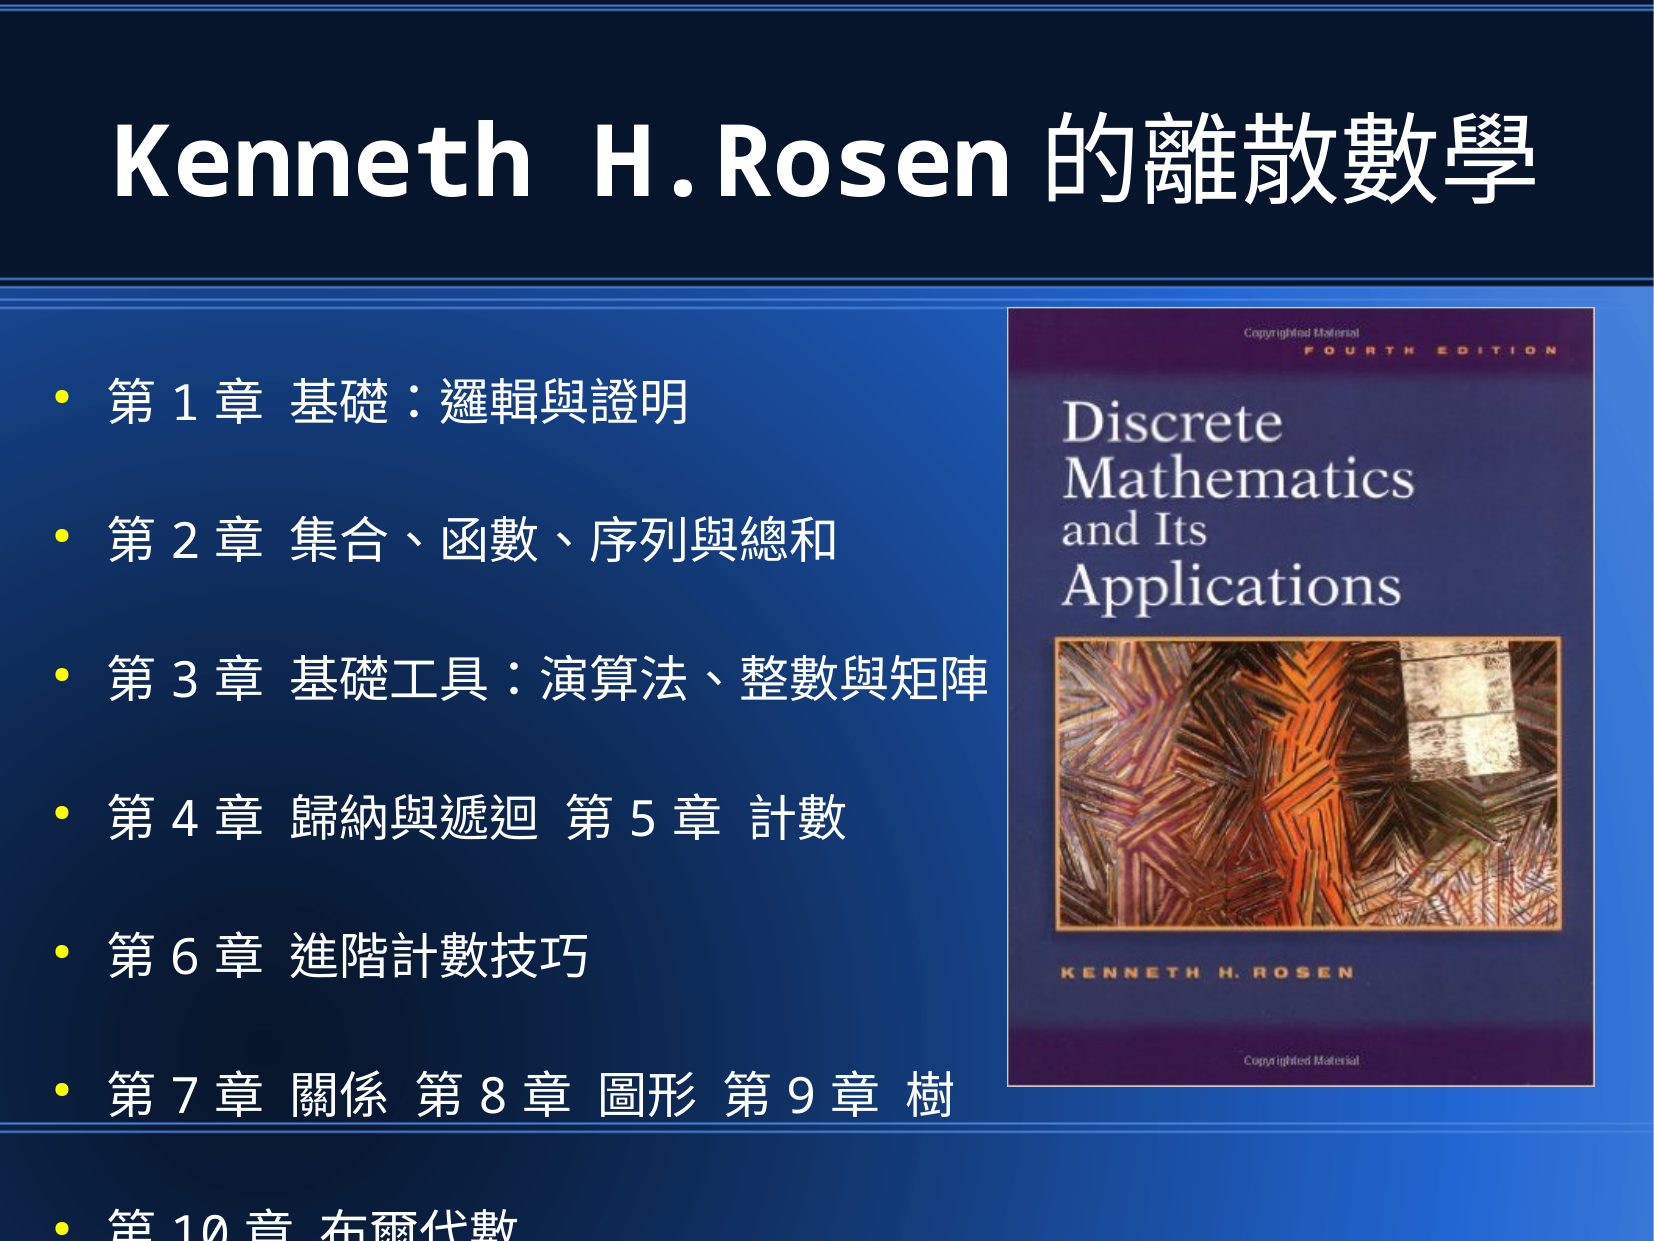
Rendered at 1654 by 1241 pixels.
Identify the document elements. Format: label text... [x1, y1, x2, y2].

picture [0, 0, 1654, 1241]
list 第1章 基礎：邏輯與證明 第2章 集合、函數、序列與總和 第3章 基礎工具：演算法、整數與矩陣 第4章 歸納與遞迴 第5章 計數 第6章 進階計數技巧 第7章 關係 第8章 圖形 第9章 樹 第10章 布爾代數 [35, 325, 1524, 1241]
title Kenneth H.Rosen的離散數學 [82, 49, 1571, 257]
